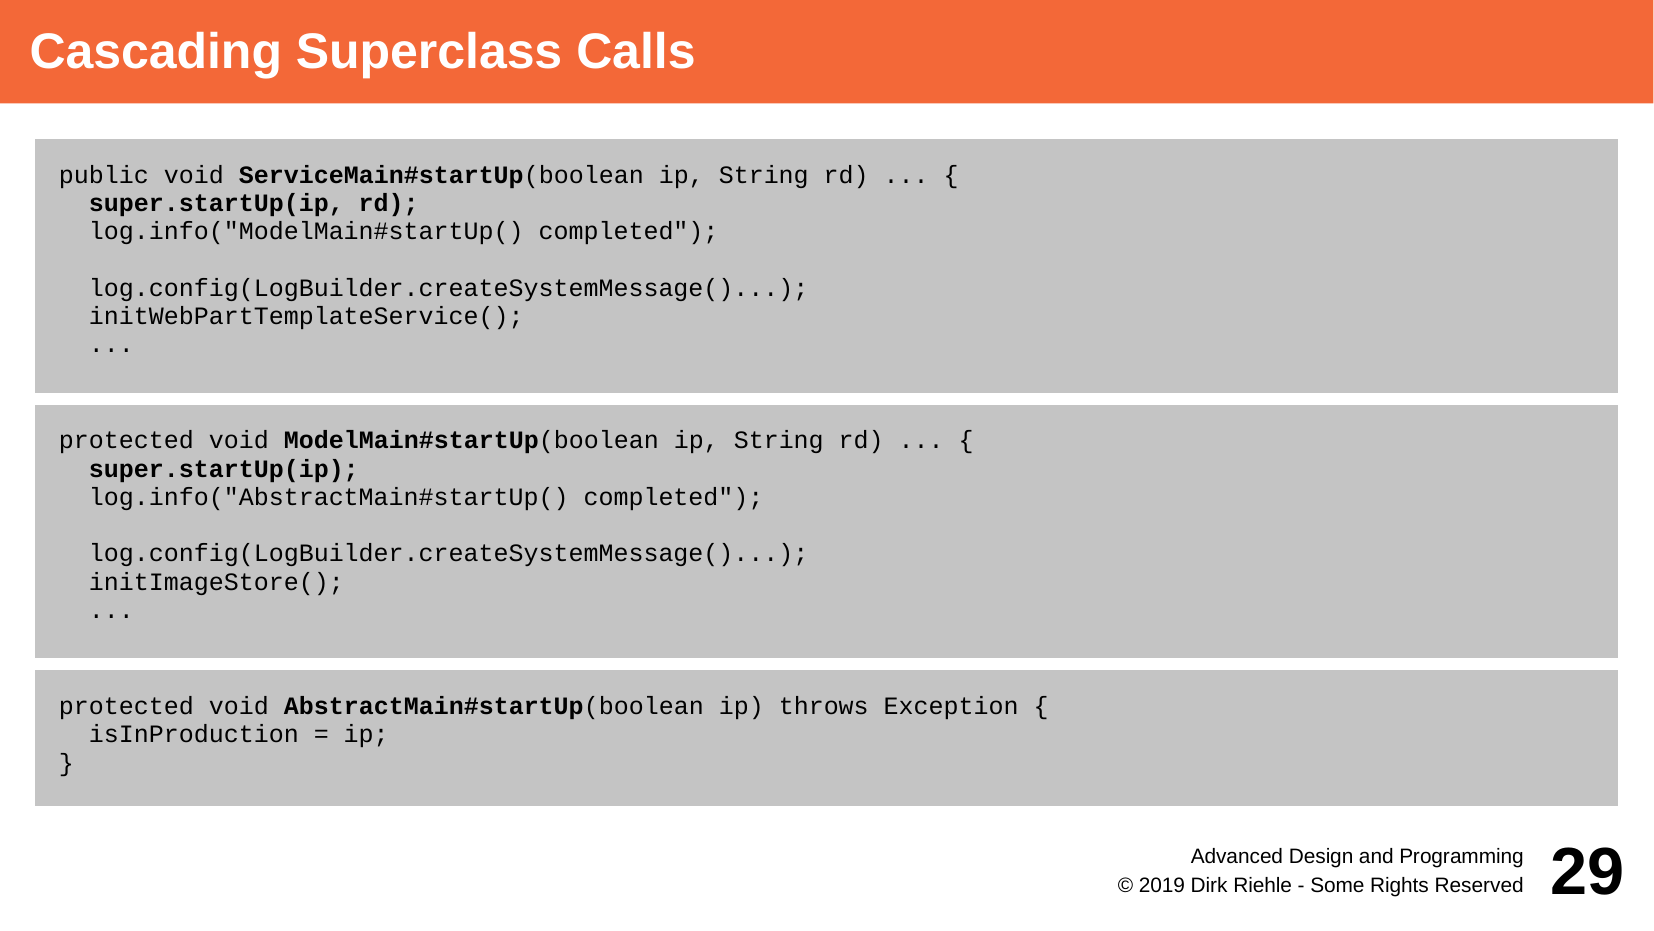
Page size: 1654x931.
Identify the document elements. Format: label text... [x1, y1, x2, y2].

list protected void ModelMain#startUp(boolean ip, String rd) ... { super.startUp(ip); log.info("AbstractMain#startUp() completed"); log.config(LogBuilder.createSystemMessage()...); initImageStore(); ... [29, 398, 1625, 658]
list protected void AbstractMain#startUp(boolean ip) throws Exception { isInProduction = ip; } [29, 664, 1625, 813]
list public void ServiceMain#startUp(boolean ip, String rd) ... { super.startUp(ip, rd); log.info("ModelMain#startUp() completed"); log.config(LogBuilder.createSystemMessage()...); initWebPartTemplateService(); ... [29, 132, 1625, 393]
title Cascading Superclass Calls [0, 0, 1654, 104]
